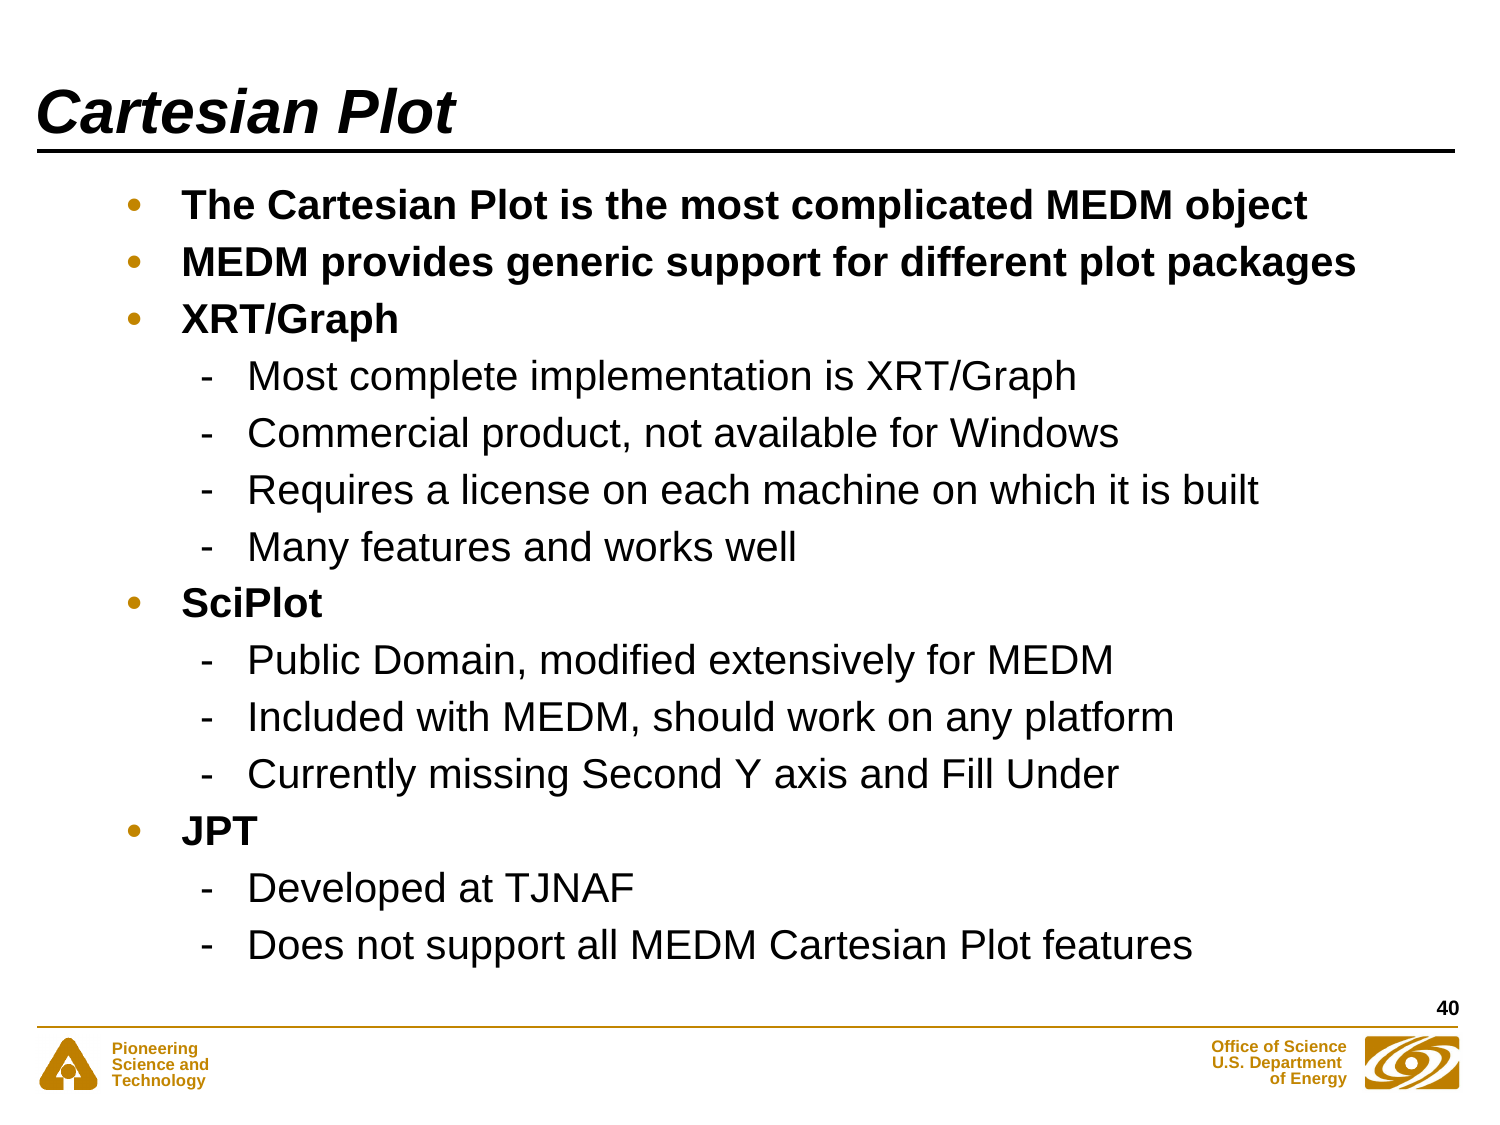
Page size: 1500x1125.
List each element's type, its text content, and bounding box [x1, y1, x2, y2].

picture [35, 1034, 101, 1094]
title Cartesian Plot [21, 75, 1459, 154]
list The Cartesian Plot is the most complicated MEDM object MEDM provides generic support for different plot packages XRT/Graph Most complete implementation is XRT/Graph Commercial product, not available for Windows Requires a license on each machine on which it is built Many features and works well SciPlot Public Domain, modified extensively for MEDM Included with MEDM, should work on any platform Currently missing Second Y axis and Fill Under JPT Developed at TJNAF Does not support all MEDM Cartesian Plot features [110, 174, 1455, 1019]
picture [1362, 1032, 1463, 1093]
